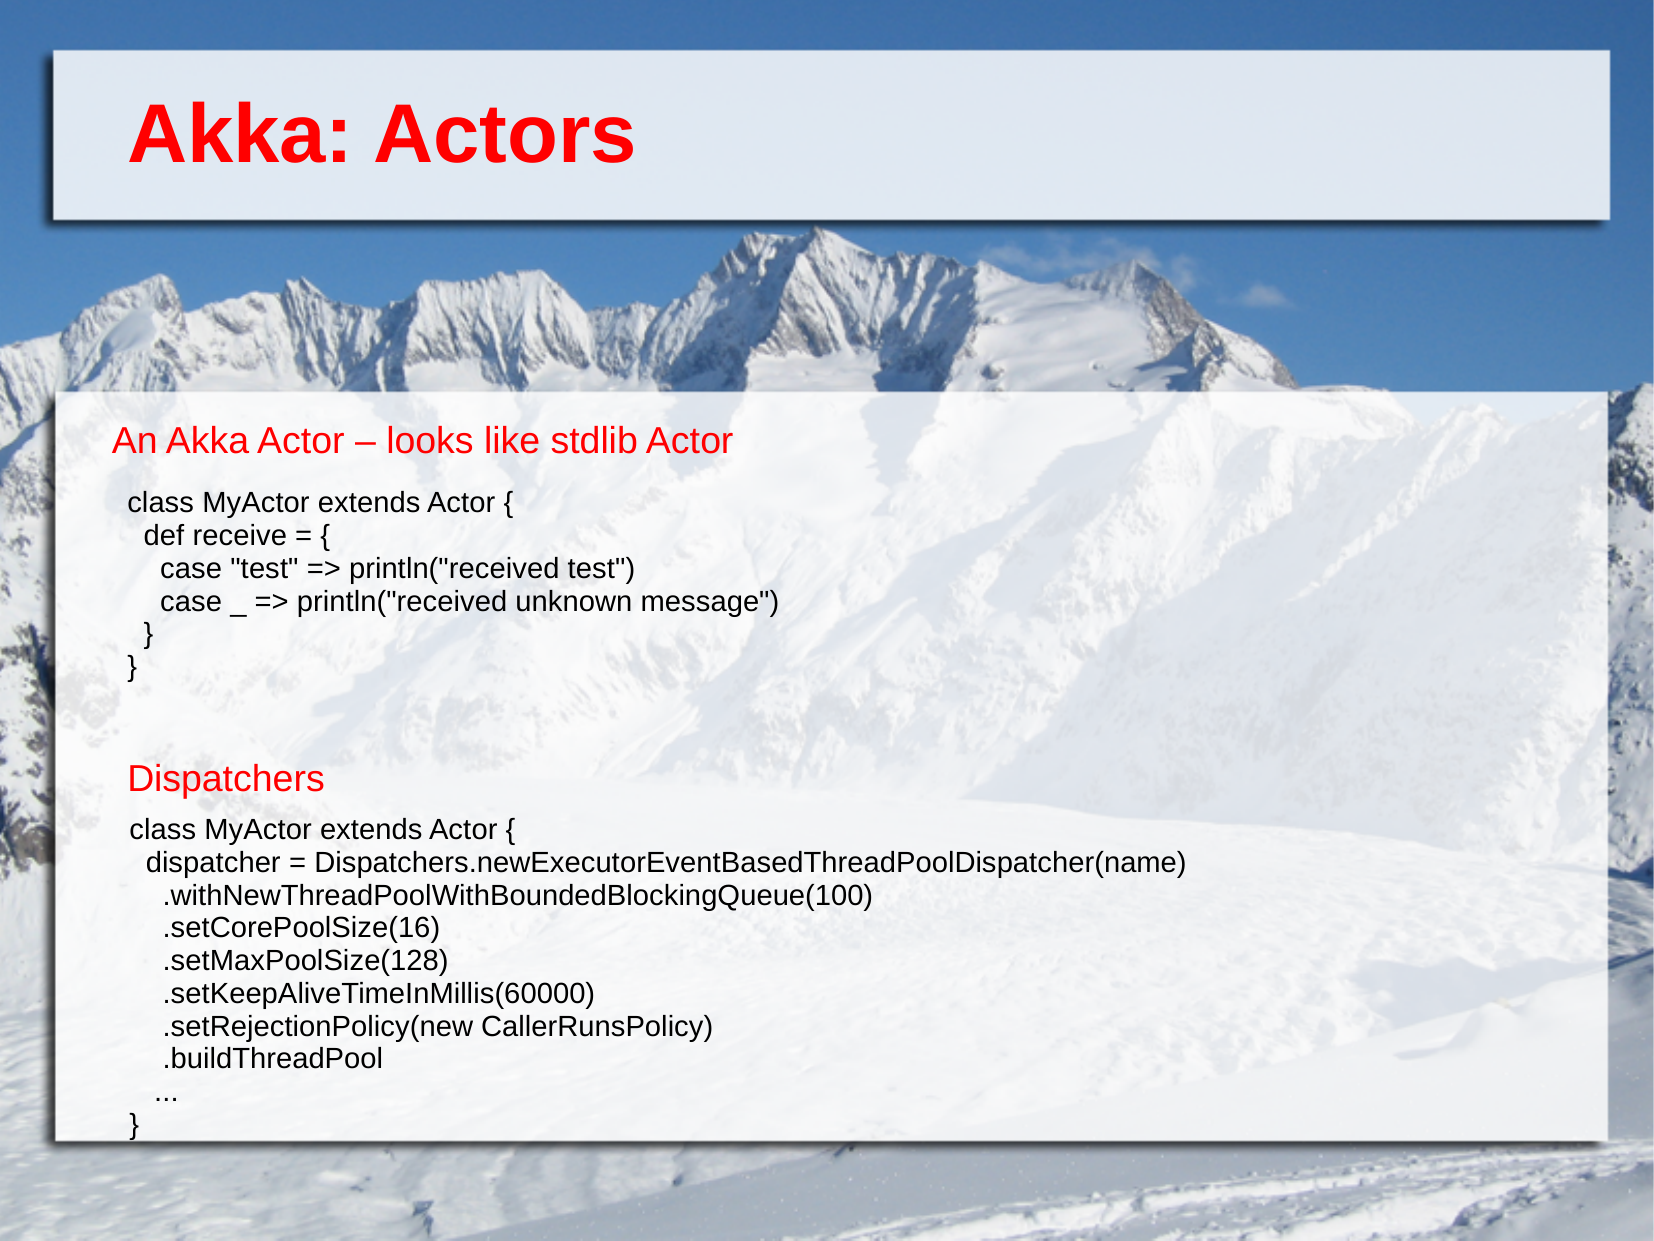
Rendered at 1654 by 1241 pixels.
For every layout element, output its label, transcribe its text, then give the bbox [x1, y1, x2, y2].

text_box Dispatchers [112, 750, 341, 807]
text_box Akka: Actors [112, 79, 654, 188]
text_box class MyActor extends Actor { def receive = { case "test" => println("received test") case _ => println("received unknown message") } } [112, 478, 793, 779]
picture [0, 0, 1654, 1241]
text_box An Akka Actor – looks like stdlib Actor [97, 412, 751, 470]
text_box class MyActor extends Actor { dispatcher = Dispatchers.newExecutorEventBasedThreadPoolDispatcher(name) .withNewThreadPoolWithBoundedBlockingQueue(100) .setCorePoolSize(16) .setMaxPoolSize(128) .setKeepAliveTimeInMillis(60000) .setRejectionPolicy(new CallerRunsPolicy) .buildThreadPool ... } [114, 805, 1199, 1149]
